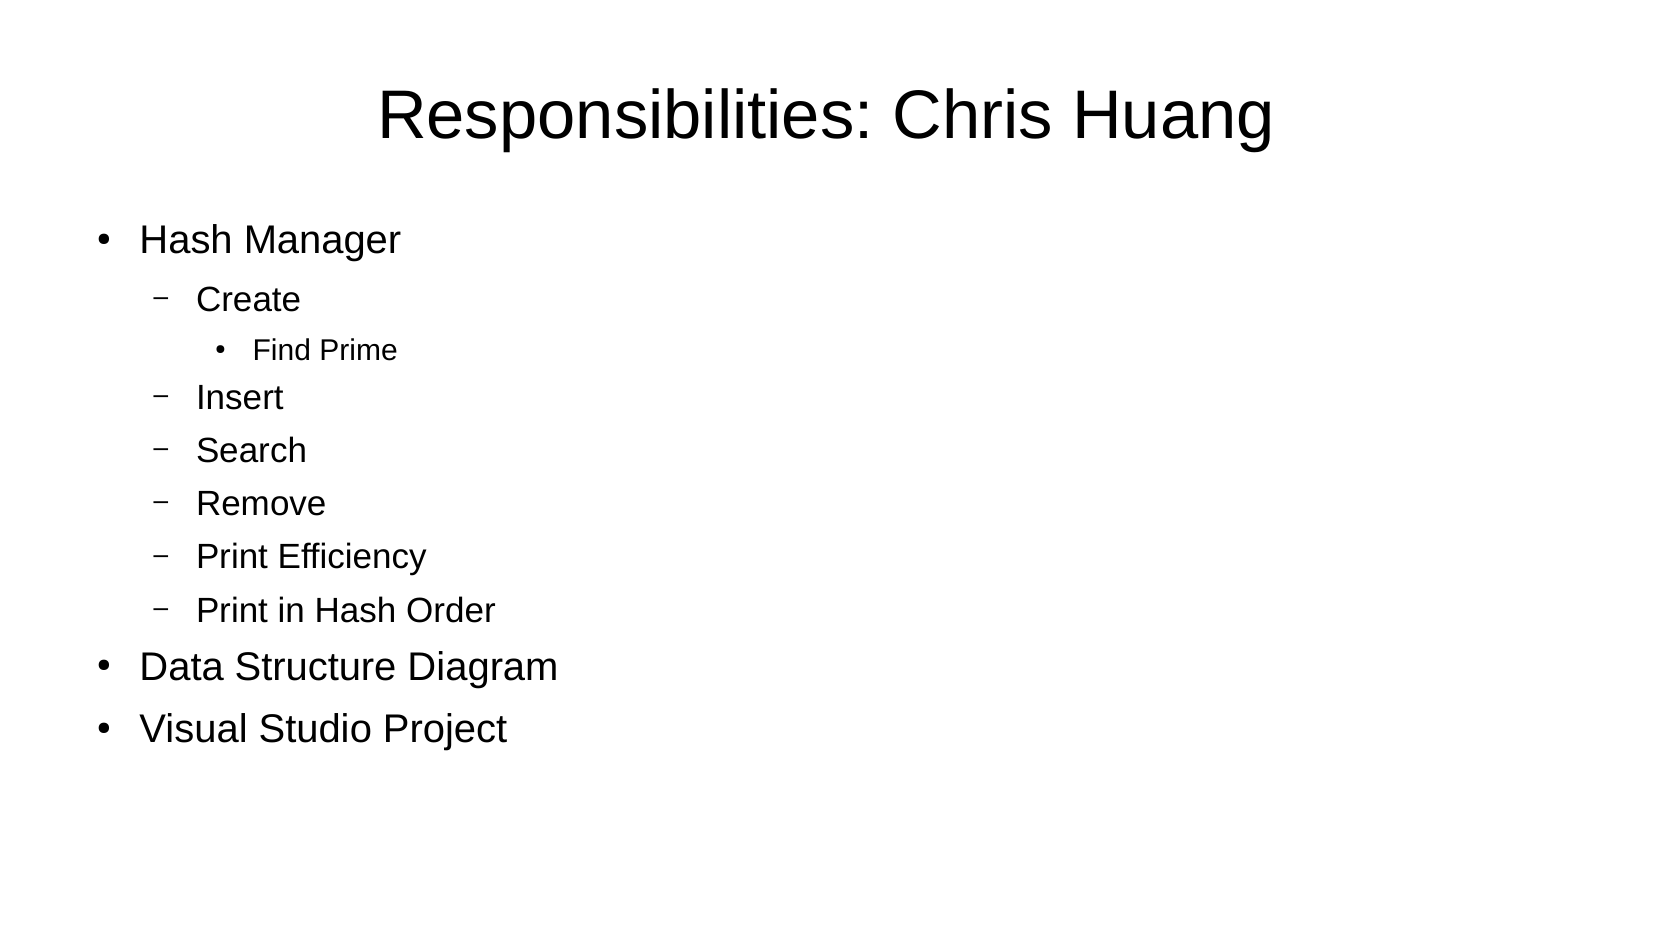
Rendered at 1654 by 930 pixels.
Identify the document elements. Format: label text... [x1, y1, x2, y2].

title Responsibilities: Chris Huang [82, 36, 1571, 193]
list Hash Manager Create Find Prime Insert Search Remove Print Efficiency Print in Hash Order Data Structure Diagram Visual Studio Project [82, 217, 1538, 757]
